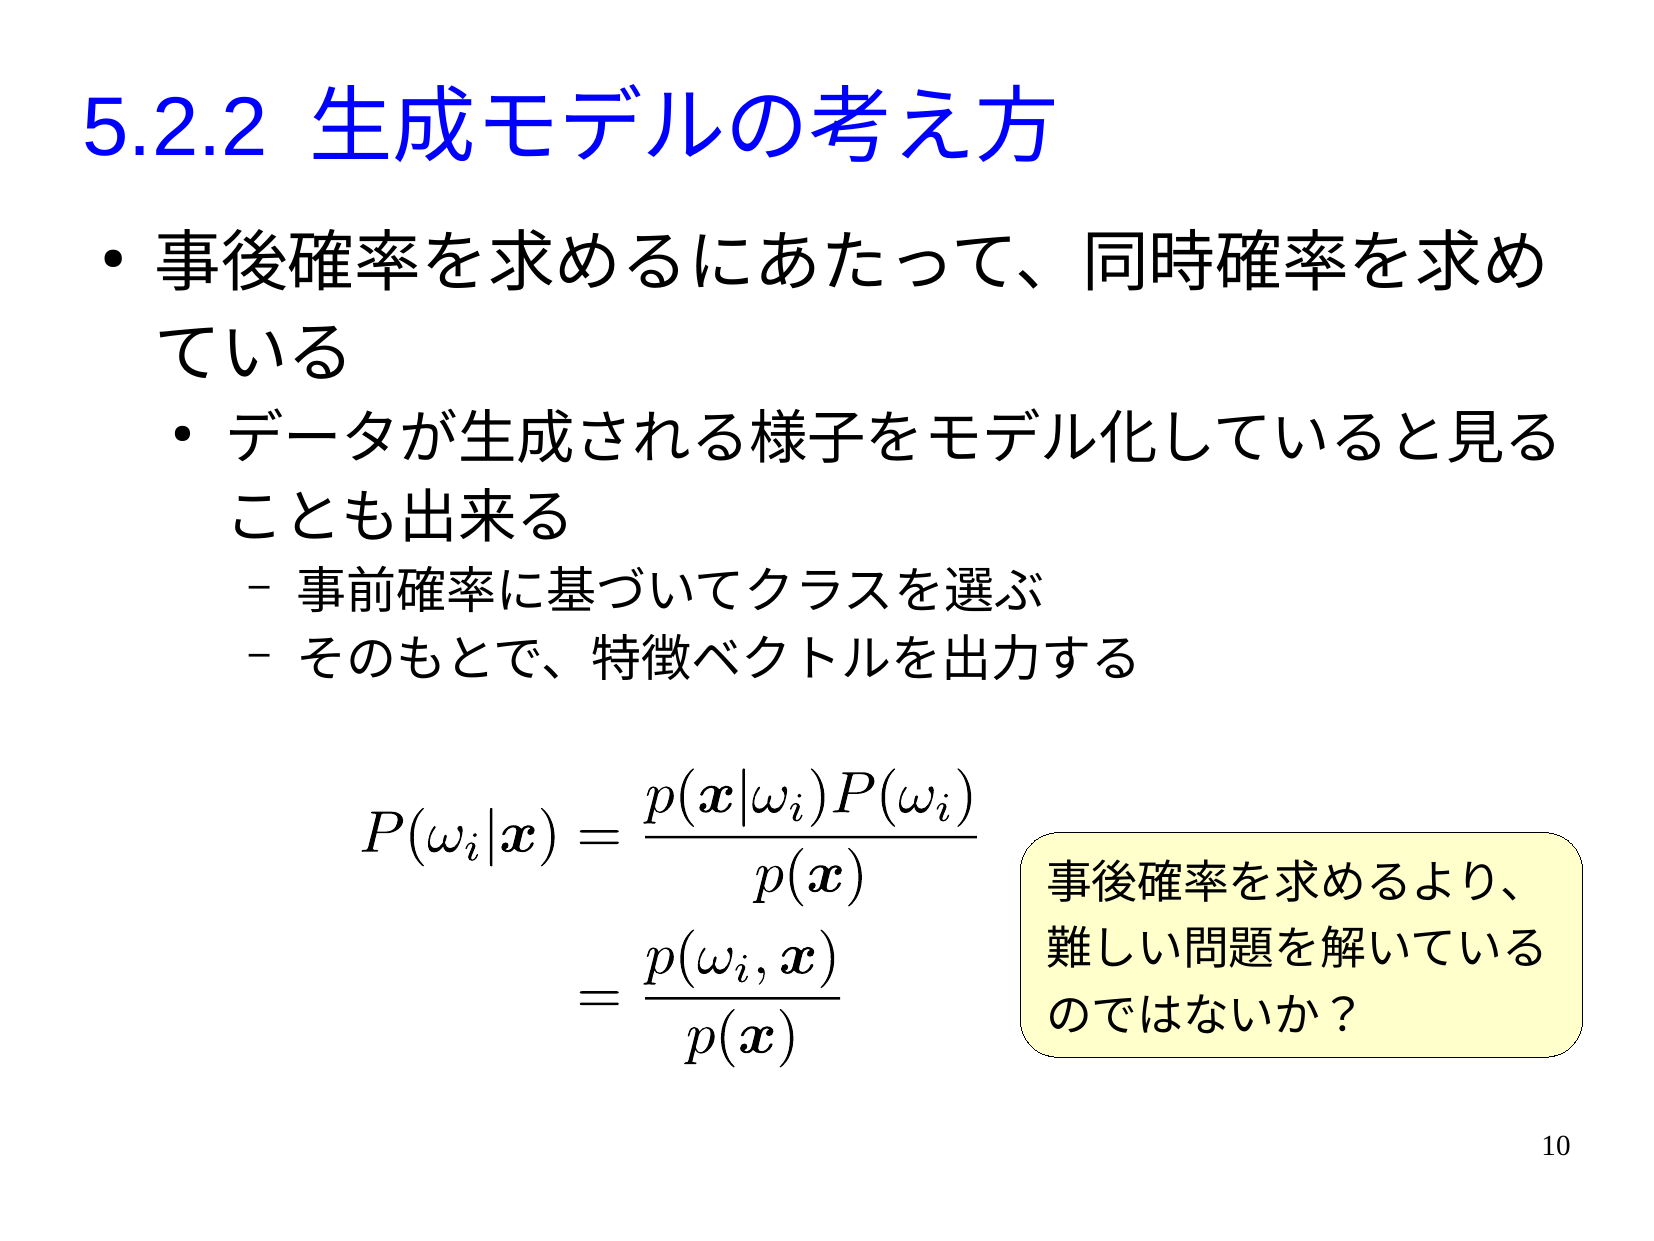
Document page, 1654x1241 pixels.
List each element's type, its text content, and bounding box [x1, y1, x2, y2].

title 5.2.2 生成モデルの考え方 [82, 49, 1571, 198]
text_box [358, 768, 977, 1068]
list 事後確率を求めるにあたって、同時確率を求めている データが生成される様子をモデル化していると見ることも出来る 事前確率に基づいてクラスを選ぶ そのもとで、特徴ベクトルを出力する [83, 214, 1572, 1012]
text_box 事後確率を求めるより、 難しい問題を解いている のではないか？ [1020, 832, 1583, 1058]
